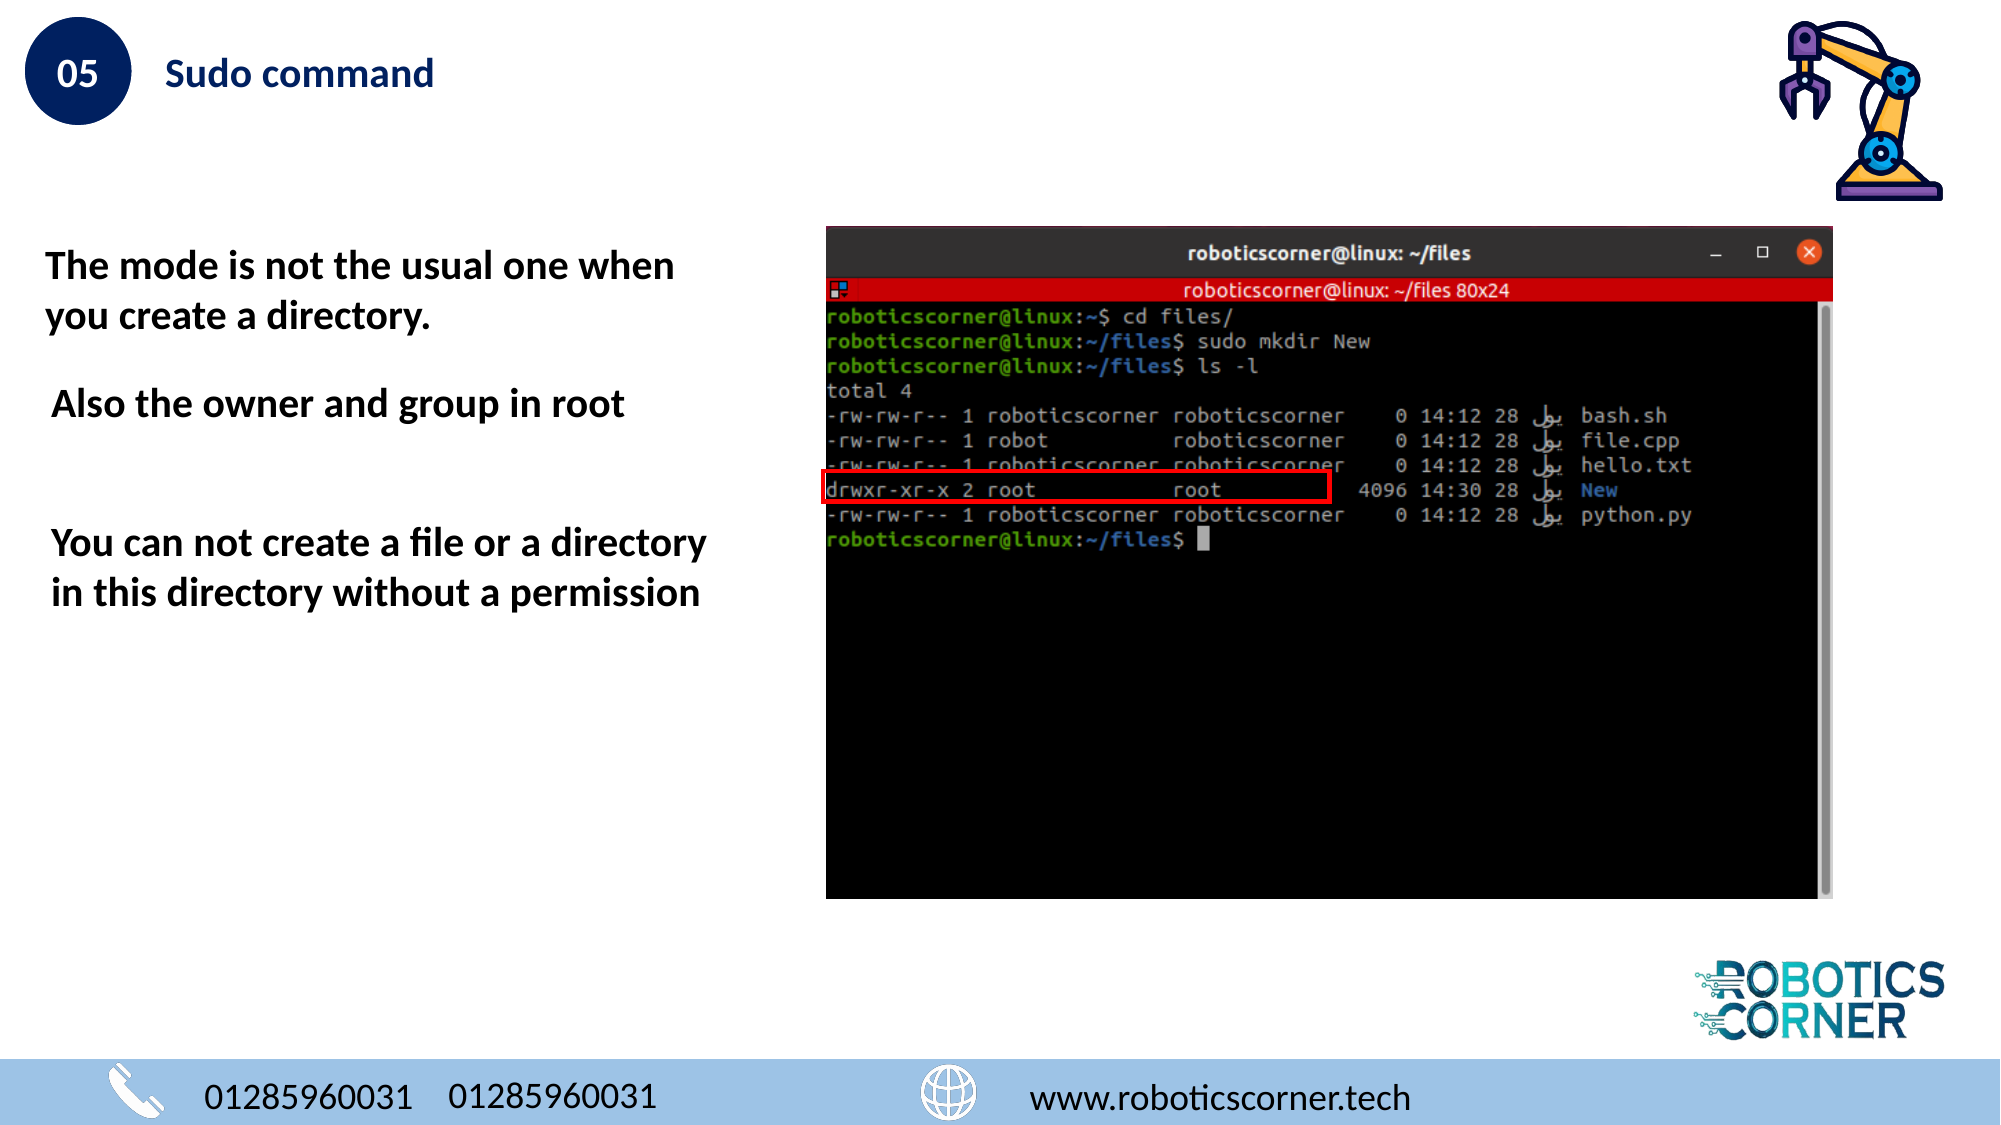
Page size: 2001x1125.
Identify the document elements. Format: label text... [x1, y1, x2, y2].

text_box Also the owner and group in root [36, 367, 712, 483]
text_box The mode is not the usual one when you create a directory. [30, 230, 707, 396]
picture [1771, 21, 1951, 201]
text_box You can not create a file or a directory in this directory without a permission [36, 506, 746, 673]
text_box Sudo command [150, 38, 846, 104]
picture [826, 226, 1953, 1125]
picture [826, 473, 1327, 499]
text_box 05 [22, 14, 134, 128]
picture [103, 1057, 170, 1124]
picture [915, 1059, 981, 1125]
